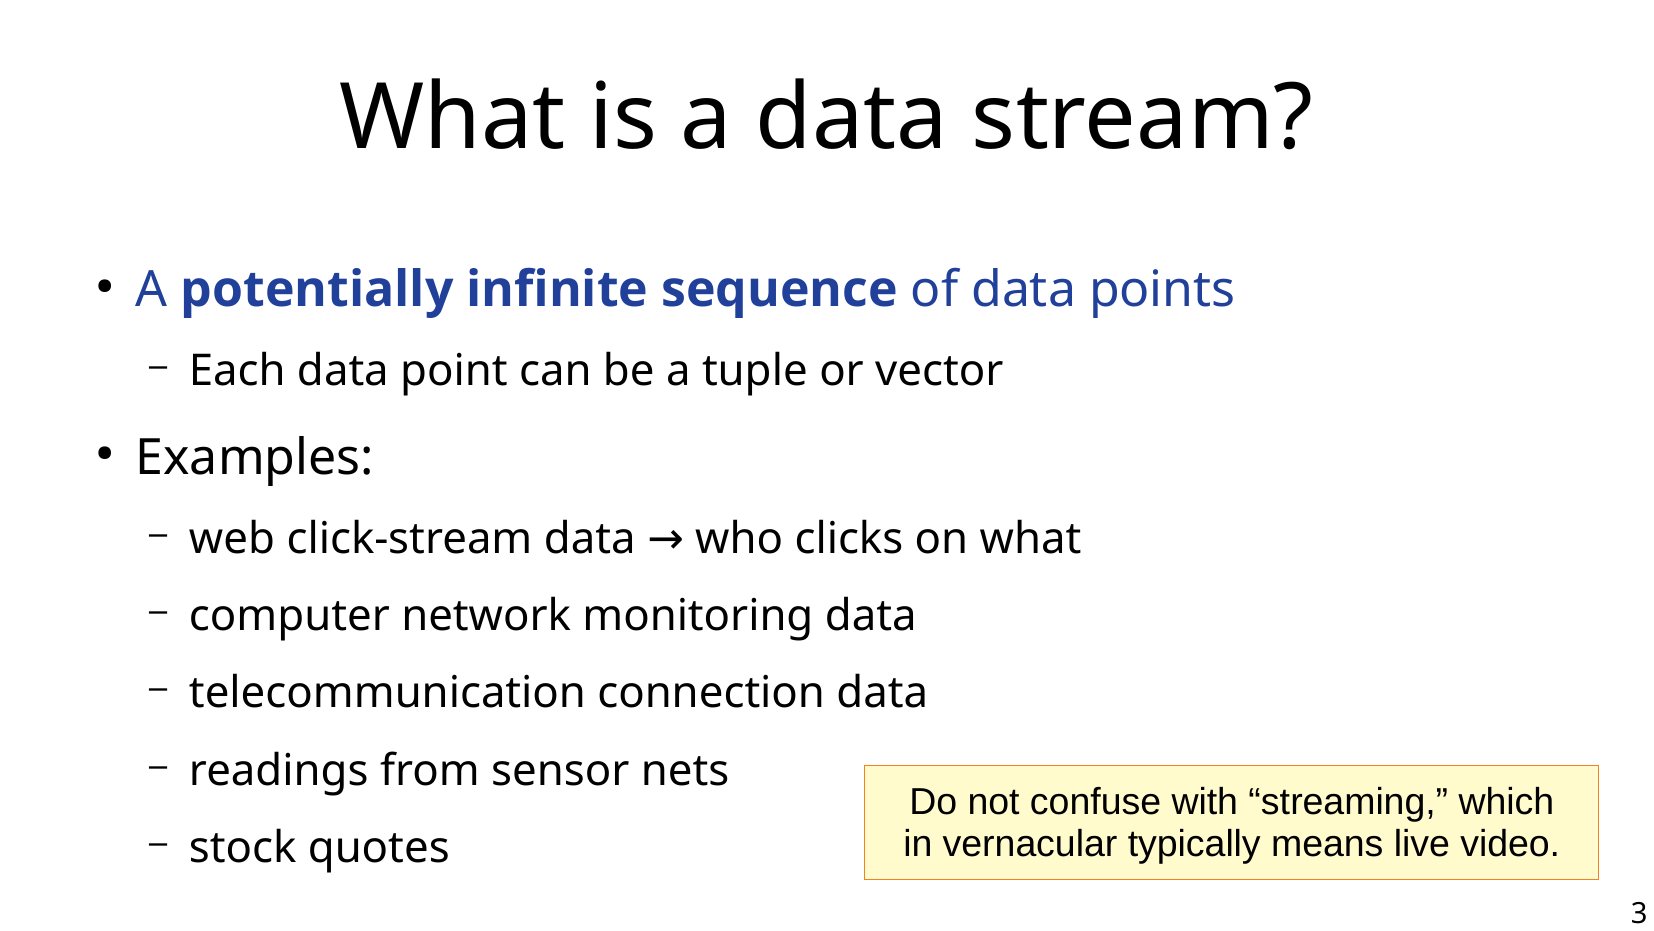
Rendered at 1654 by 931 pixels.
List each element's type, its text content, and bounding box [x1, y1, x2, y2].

title What is a data stream? [82, 1, 1571, 226]
text_box Do not confuse with “streaming,” which in vernacular typically means live video. [864, 765, 1599, 880]
list A potentially infinite sequence of data points Each data point can be a tuple or vector Examples: web click-stream data → who clicks on what computer network monitoring data telecommunication connection data readings from sensor nets stock quotes [82, 253, 1571, 878]
